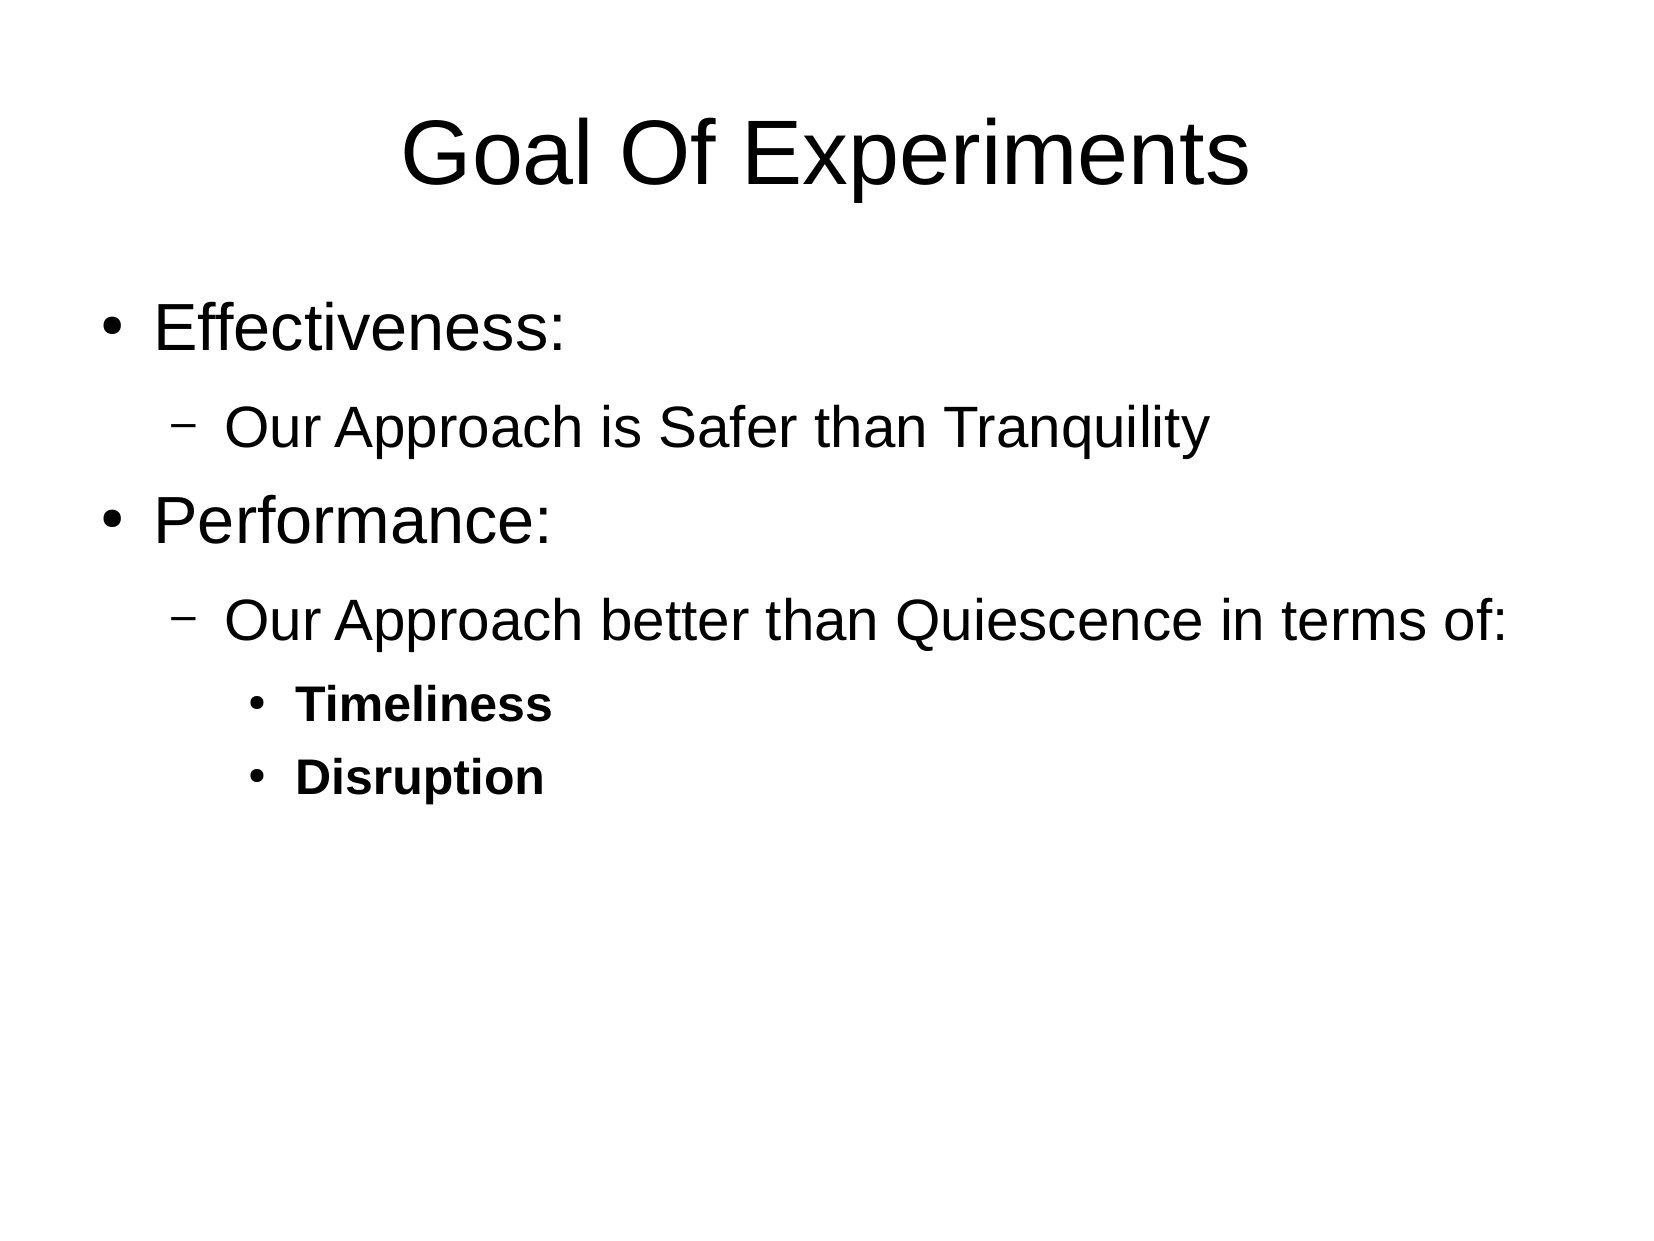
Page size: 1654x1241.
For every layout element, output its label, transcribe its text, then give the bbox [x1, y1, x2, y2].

list Effectiveness: Our Approach is Safer than Tranquility Performance: Our Approach better than Quiescence in terms of: Timeliness Disruption [82, 290, 1538, 1010]
title Goal Of Experiments [82, 49, 1571, 257]
